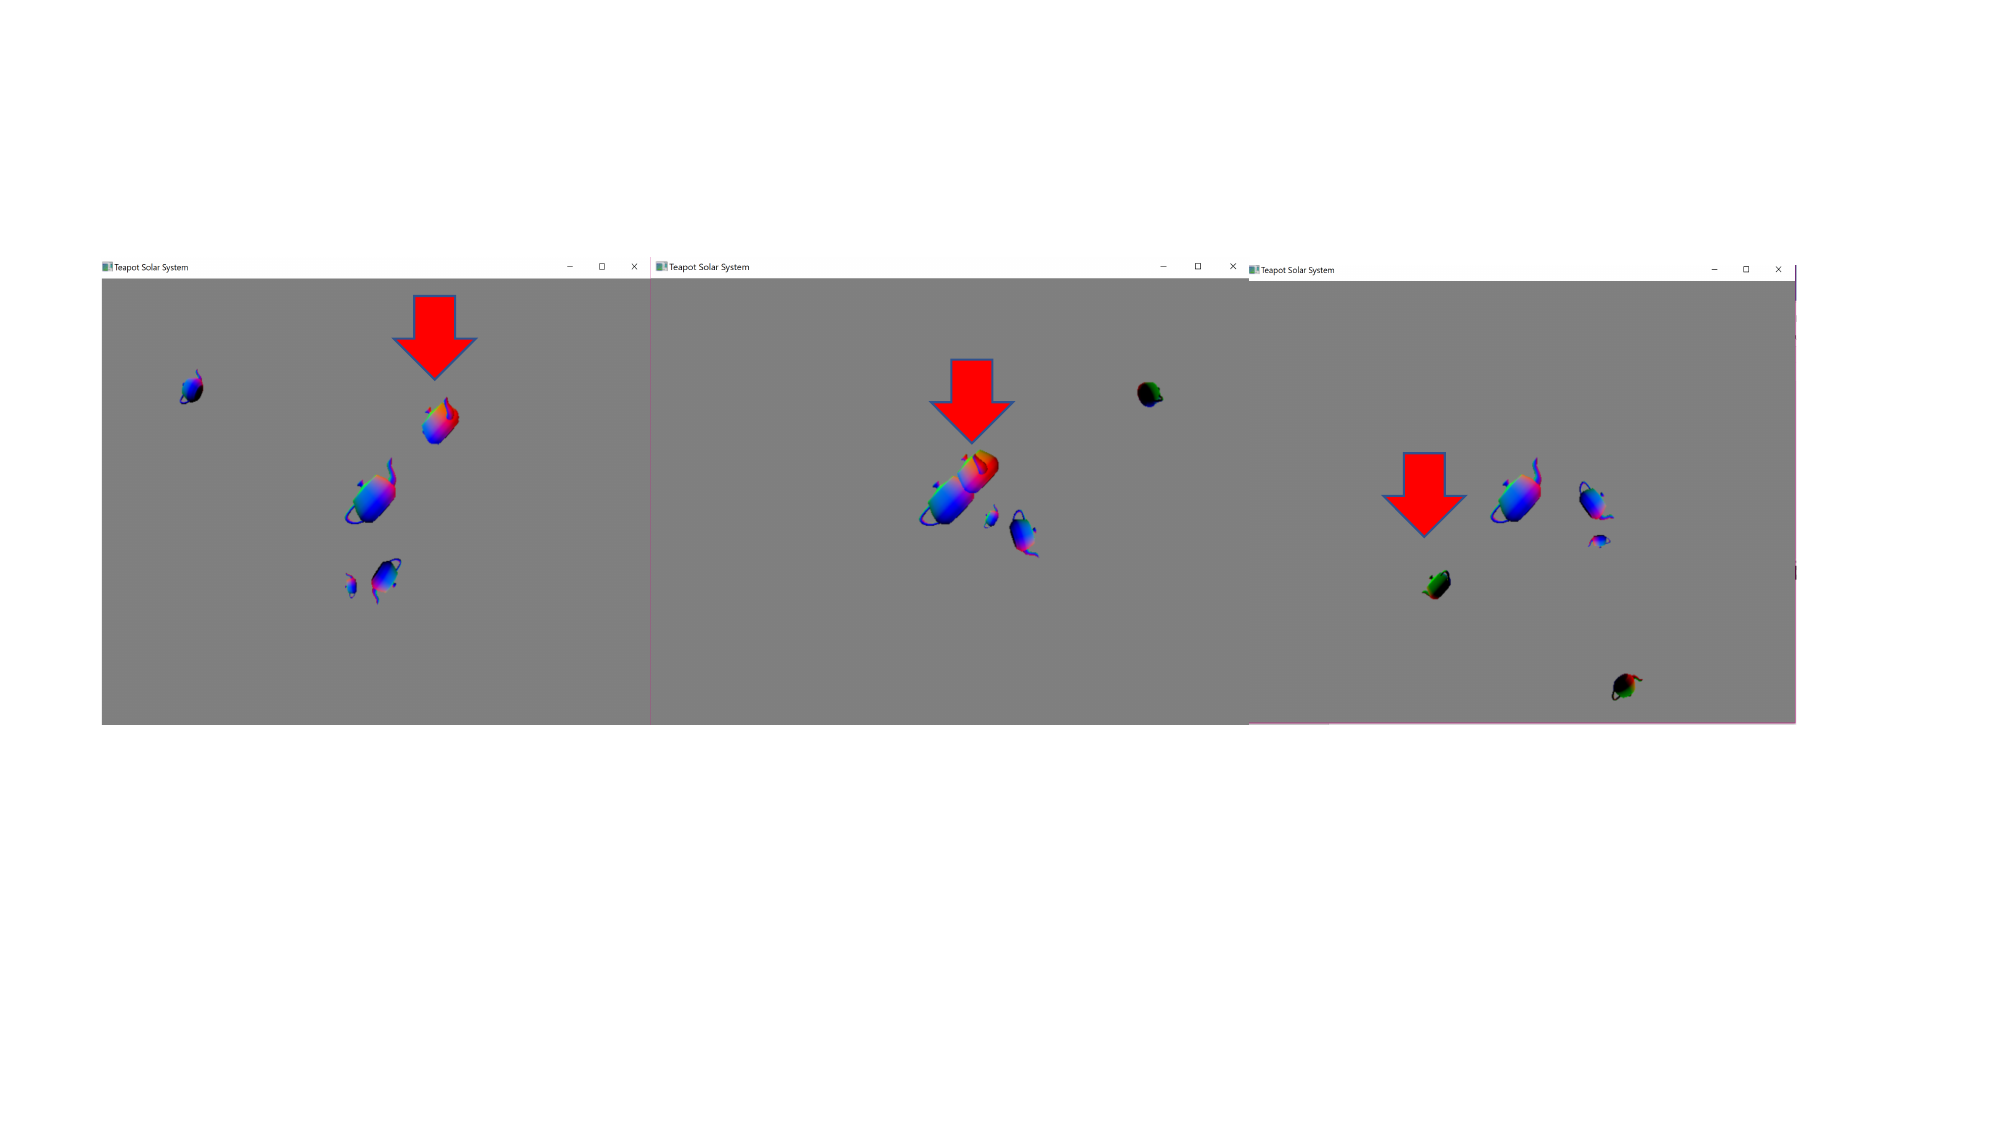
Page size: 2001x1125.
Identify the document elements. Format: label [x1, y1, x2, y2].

text_box [1383, 453, 1466, 537]
picture [101, 257, 1797, 725]
text_box [931, 359, 1013, 444]
text_box [393, 295, 476, 380]
